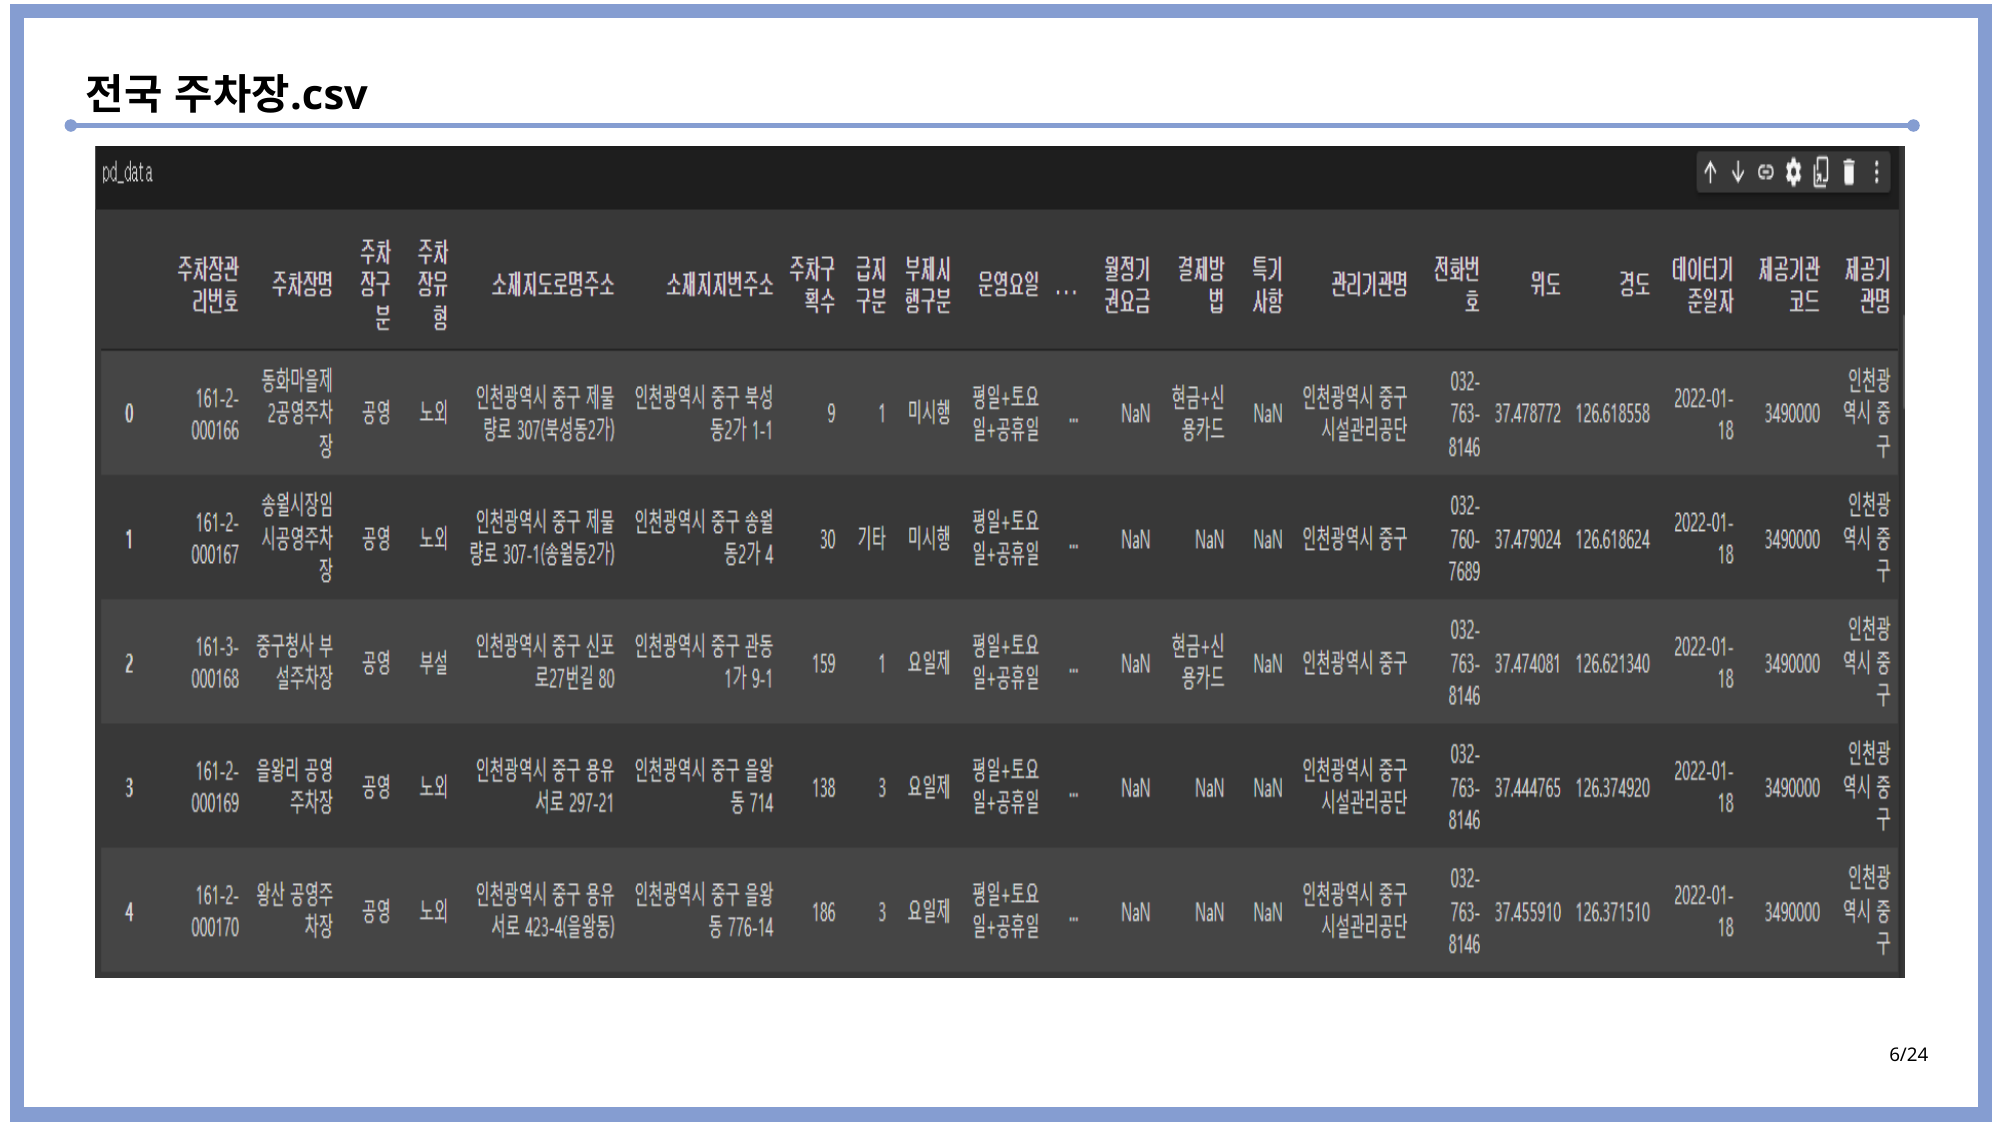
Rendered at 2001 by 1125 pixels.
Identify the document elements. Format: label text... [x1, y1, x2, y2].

picture [95, 146, 1905, 979]
text_box 전국 주차장.csv [70, 60, 427, 126]
